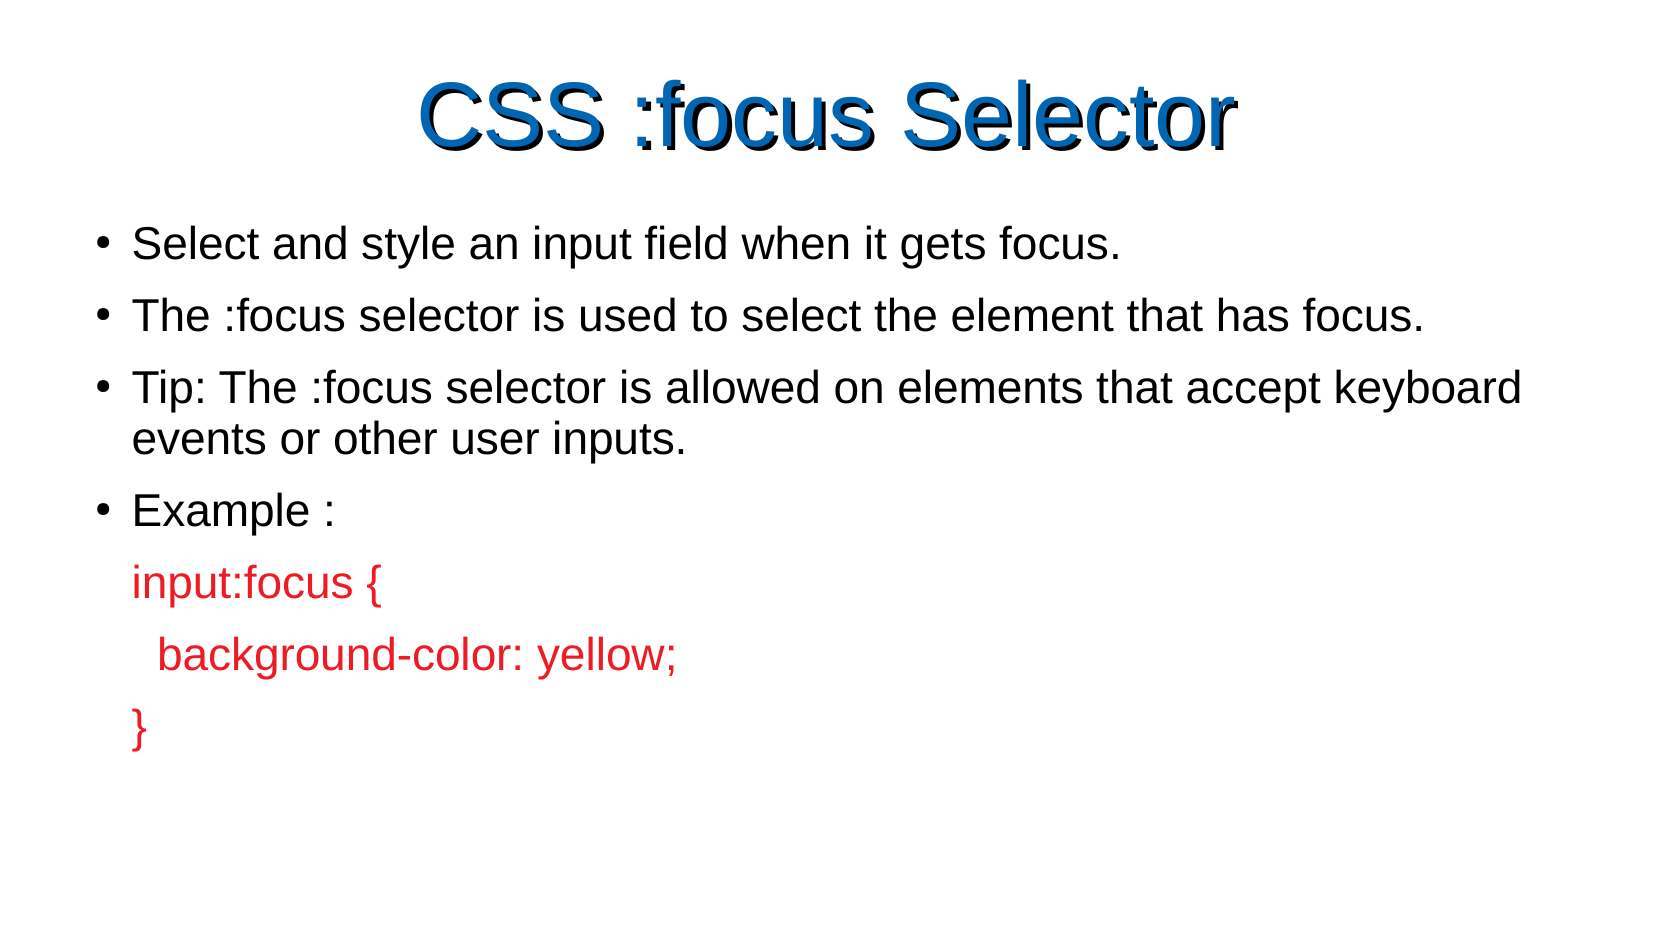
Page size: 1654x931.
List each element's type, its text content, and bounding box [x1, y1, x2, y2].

title CSS :focus Selector [82, 37, 1571, 193]
list Select and style an input field when it gets focus. The :focus selector is used to select the element that has focus. Tip: The :focus selector is allowed on elements that accept keyboard events or other user inputs. Example : input:focus { background-color: yellow; } [82, 217, 1571, 758]
